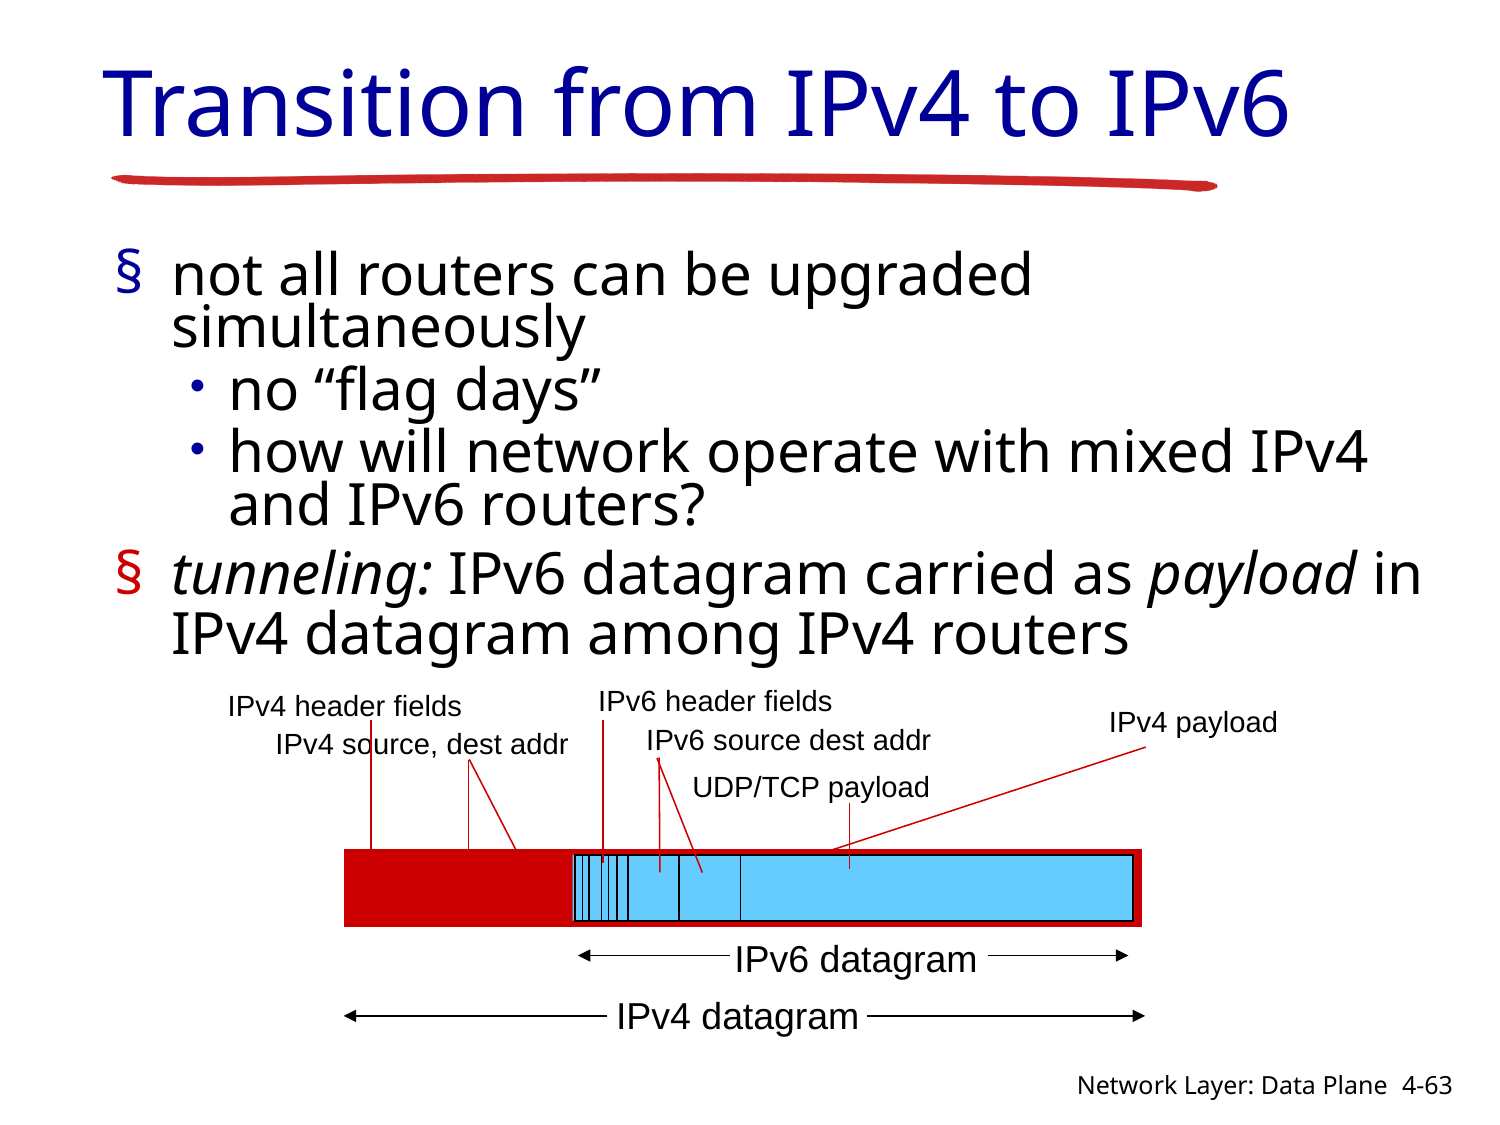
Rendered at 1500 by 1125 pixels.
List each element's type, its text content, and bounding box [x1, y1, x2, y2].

text_box [506, 849, 1142, 927]
text_box IPv6 datagram [719, 927, 993, 988]
footer Network Layer: Data Plane [1045, 1062, 1404, 1102]
text_box IPv4 payload [1094, 695, 1302, 746]
title Transition from IPv4 to IPv6 [87, 37, 1363, 225]
text_box IPv4 header fields [212, 679, 486, 730]
text_box IPv6 source dest addr [631, 718, 947, 764]
text_box [344, 849, 505, 927]
text_box IPv4 source, dest addr [372, 717, 593, 768]
text_box IPv4 source, dest addr [260, 730, 370, 768]
text_box IPv4 datagram [601, 984, 875, 1045]
slide_number 4-13 [1387, 1062, 1480, 1107]
text_box UDP/TCP payload [677, 764, 946, 811]
list not all routers can be upgraded simultaneously no “flag days” how will network operate with mixed IPv4 and IPv6 routers? tunneling: IPv6 datagram carried as payload in IPv4 datagram among IPv4 routers [100, 246, 1455, 655]
picture [106, 168, 1231, 197]
text_box IPv6 header fields [583, 680, 848, 725]
